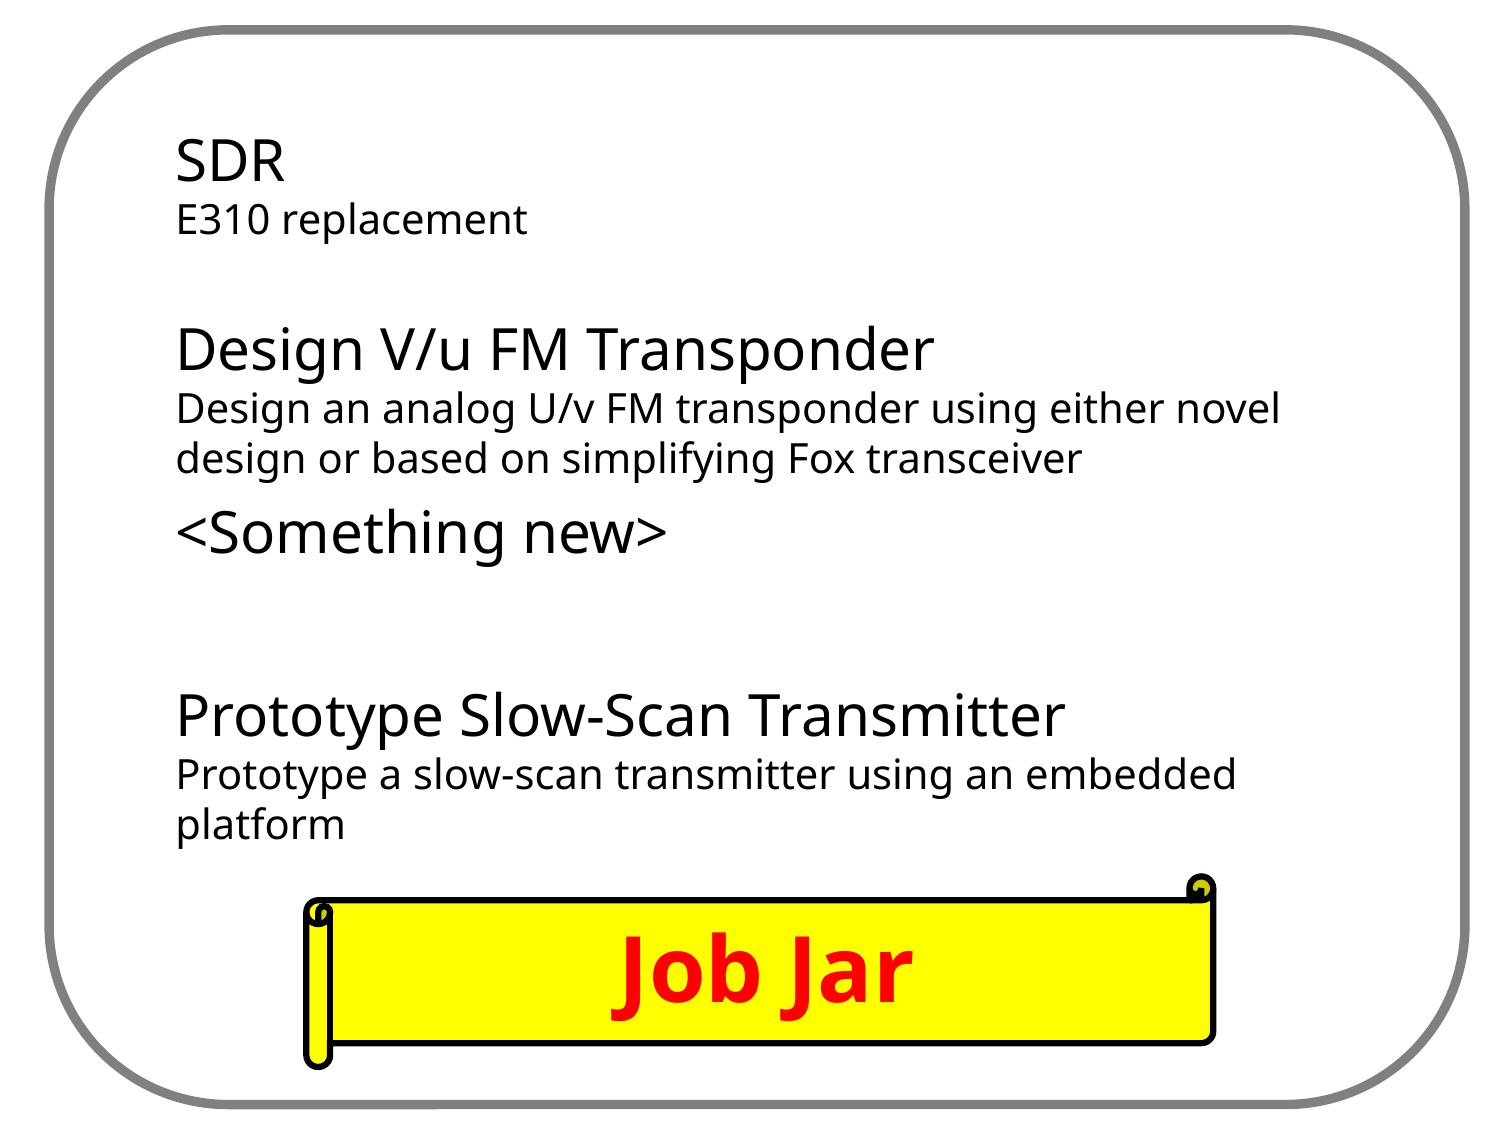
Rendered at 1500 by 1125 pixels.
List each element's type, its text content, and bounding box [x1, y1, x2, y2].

text_box [310, 876, 1214, 903]
text_box [306, 1028, 1214, 1068]
text_box SDR E310 replacement [160, 115, 1360, 251]
text_box <Something new> [160, 487, 1360, 573]
text_box Prototype Slow-Scan Transmitter Prototype a slow-scan transmitter using an embedded platform [160, 670, 1360, 856]
text_box Design V/u FM Transponder Design an analog U/v FM transponder using either novel design or based on simplifying Fox transceiver [160, 304, 1360, 487]
text_box Job Jar [260, 903, 1273, 1028]
